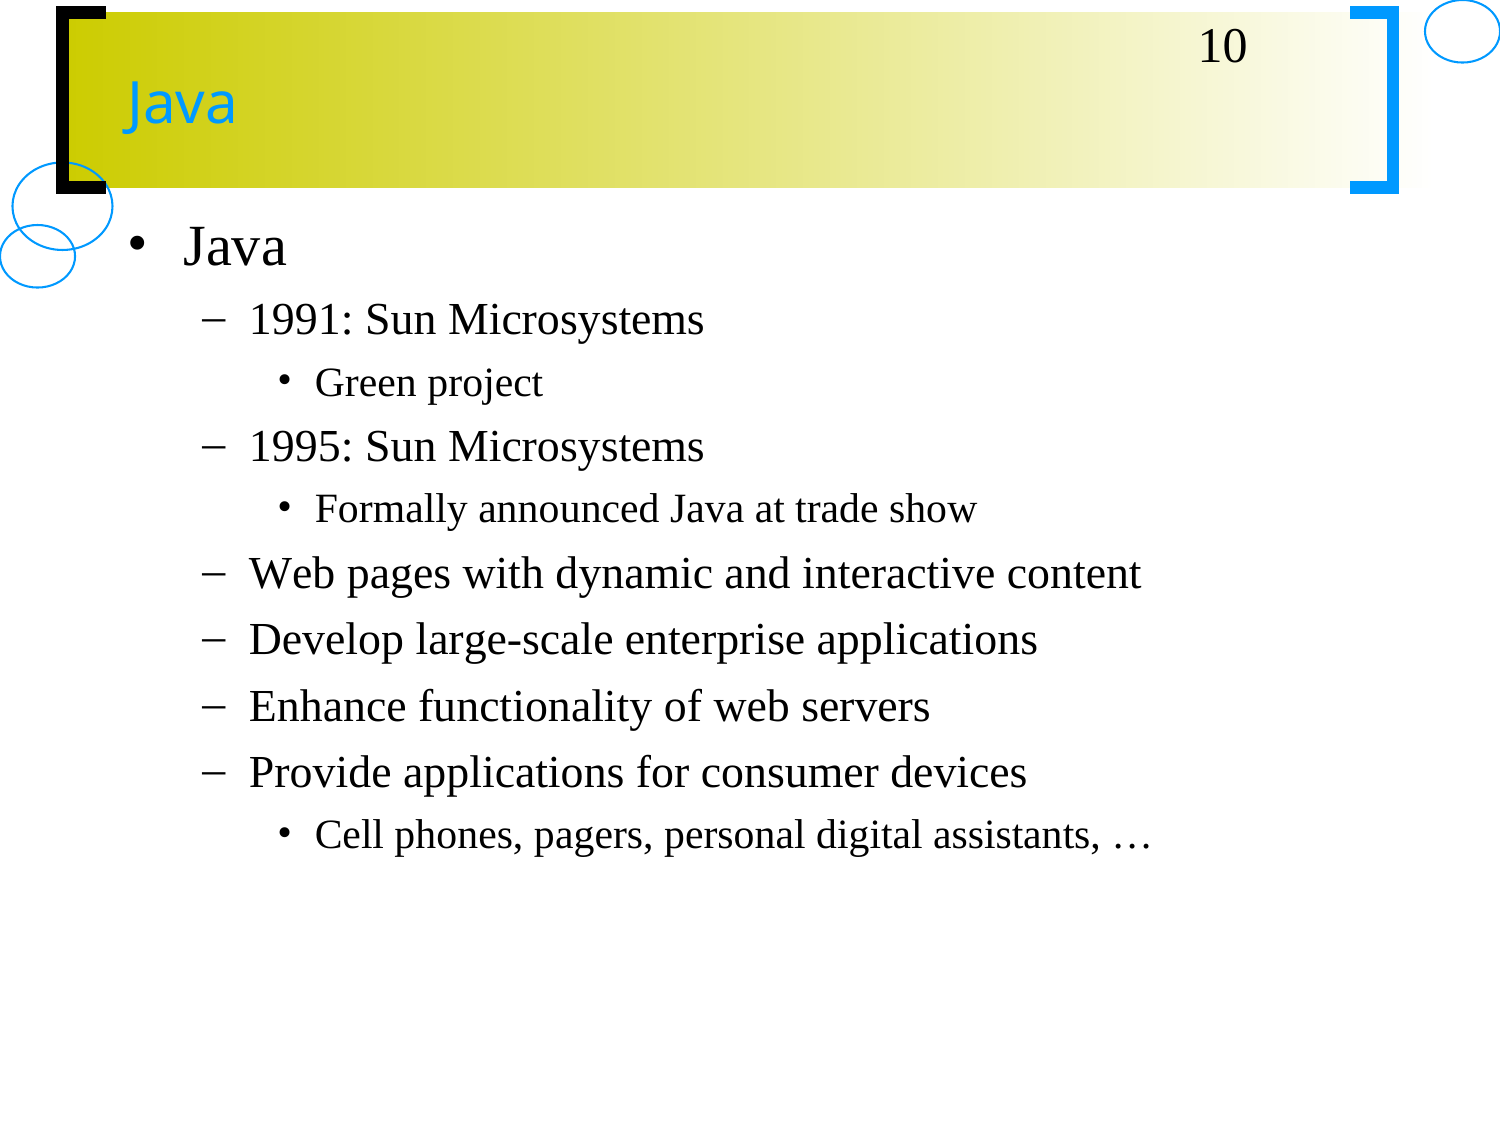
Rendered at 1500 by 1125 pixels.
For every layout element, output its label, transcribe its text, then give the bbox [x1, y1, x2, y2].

list Java 1991: Sun Microsystems Green project 1995: Sun Microsystems Formally announced Java at trade show Web pages with dynamic and interactive content Develop large-scale enterprise applications Enhance functionality of web servers Provide applications for consumer devices Cell phones, pagers, personal digital assistants, … [112, 199, 1388, 1063]
title Java [112, 12, 1388, 188]
